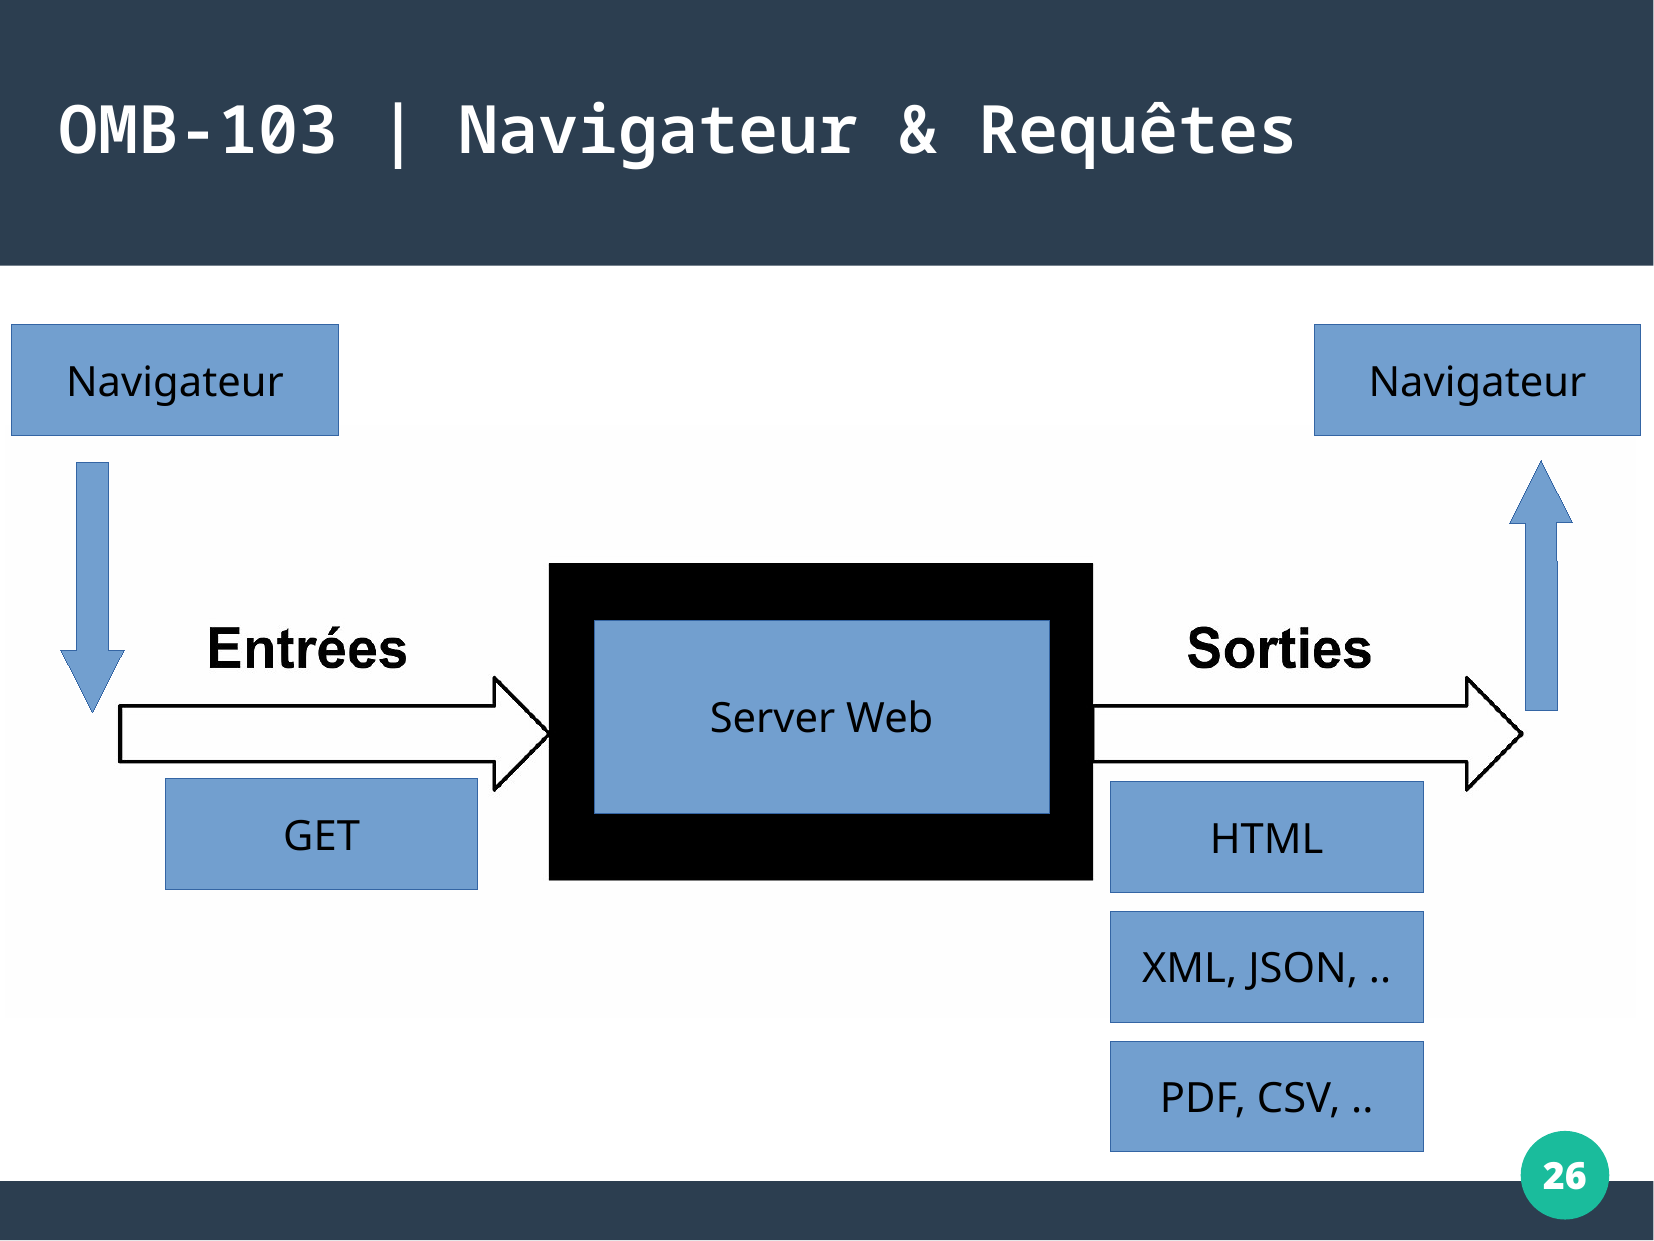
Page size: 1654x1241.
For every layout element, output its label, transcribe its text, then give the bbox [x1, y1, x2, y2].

text_box Navigateur [1314, 324, 1641, 436]
text_box [60, 462, 125, 713]
text_box XML, JSON, .. [1110, 911, 1424, 1023]
text_box HTML [1110, 781, 1424, 893]
title OMB-103 | Navigateur & Requêtes [58, 49, 1594, 207]
picture [5, 425, 1636, 1018]
text_box Server Web [594, 620, 1050, 814]
text_box [1509, 460, 1573, 711]
text_box PDF, CSV, .. [1110, 1041, 1424, 1152]
text_box Navigateur [11, 324, 339, 436]
text_box GET [165, 778, 478, 890]
